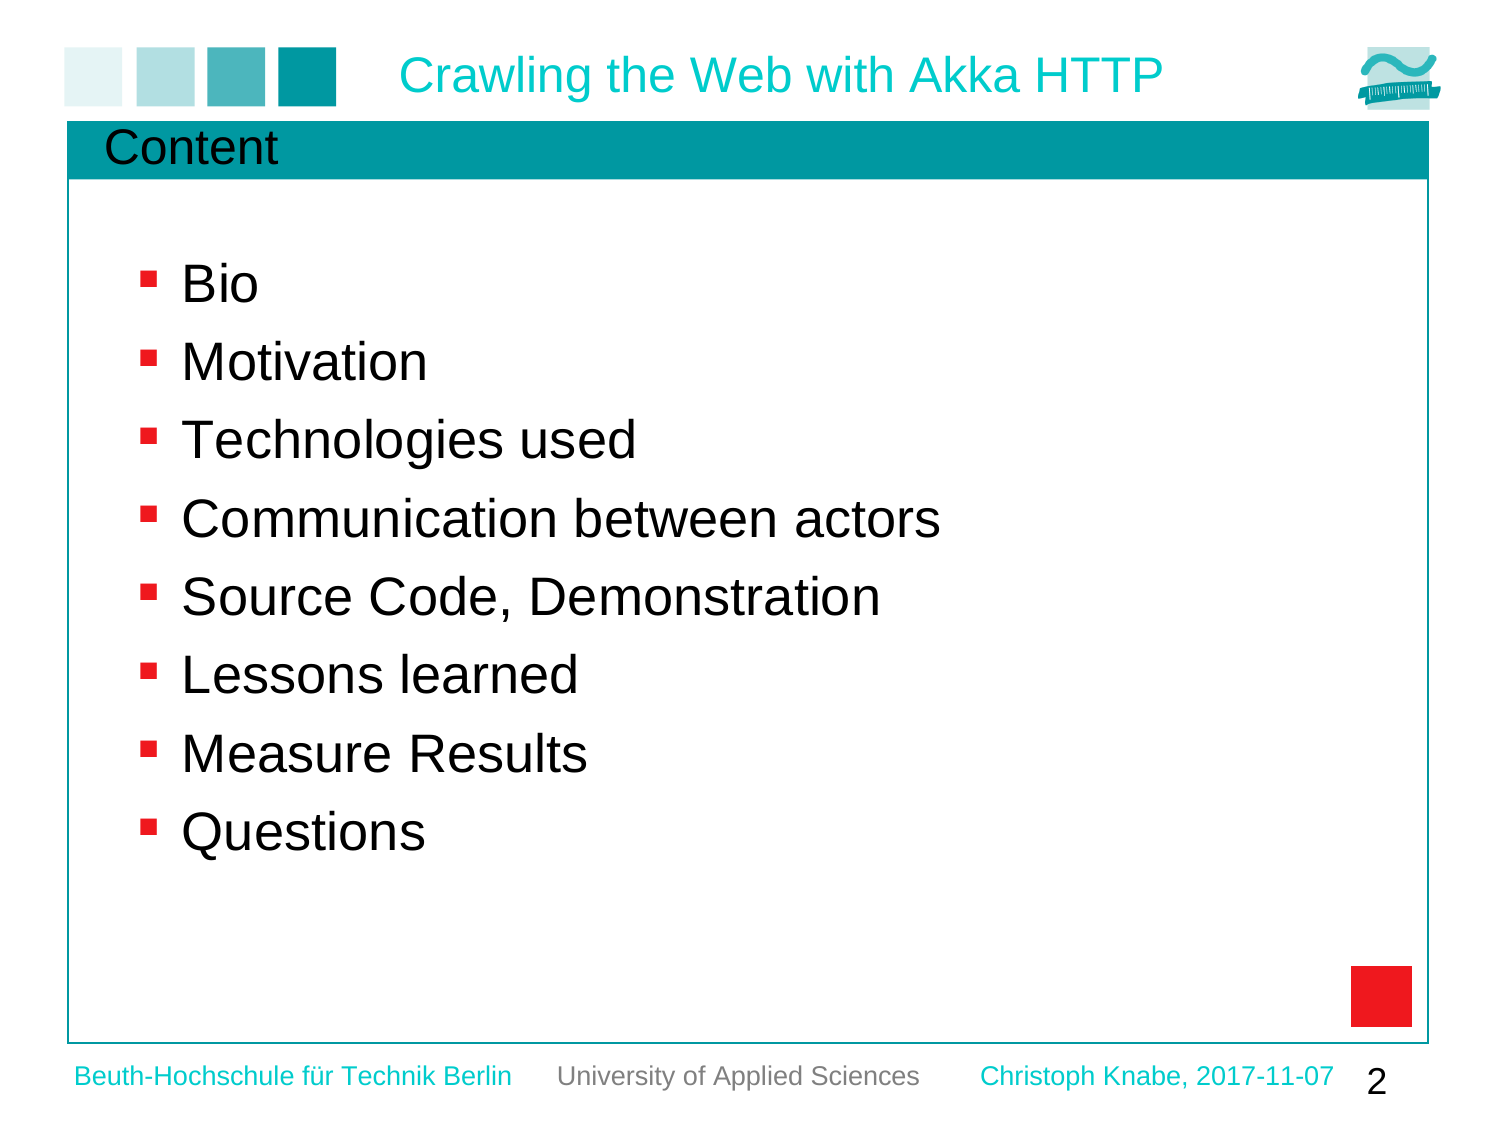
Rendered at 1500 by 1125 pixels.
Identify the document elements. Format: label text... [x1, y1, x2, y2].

list Bio Motivation Technologies used Communication between actors Source Code, Demonstration Lessons learned Measure Results Questions [125, 240, 1370, 1063]
picture [1358, 47, 1441, 110]
text_box Content [88, 106, 577, 182]
